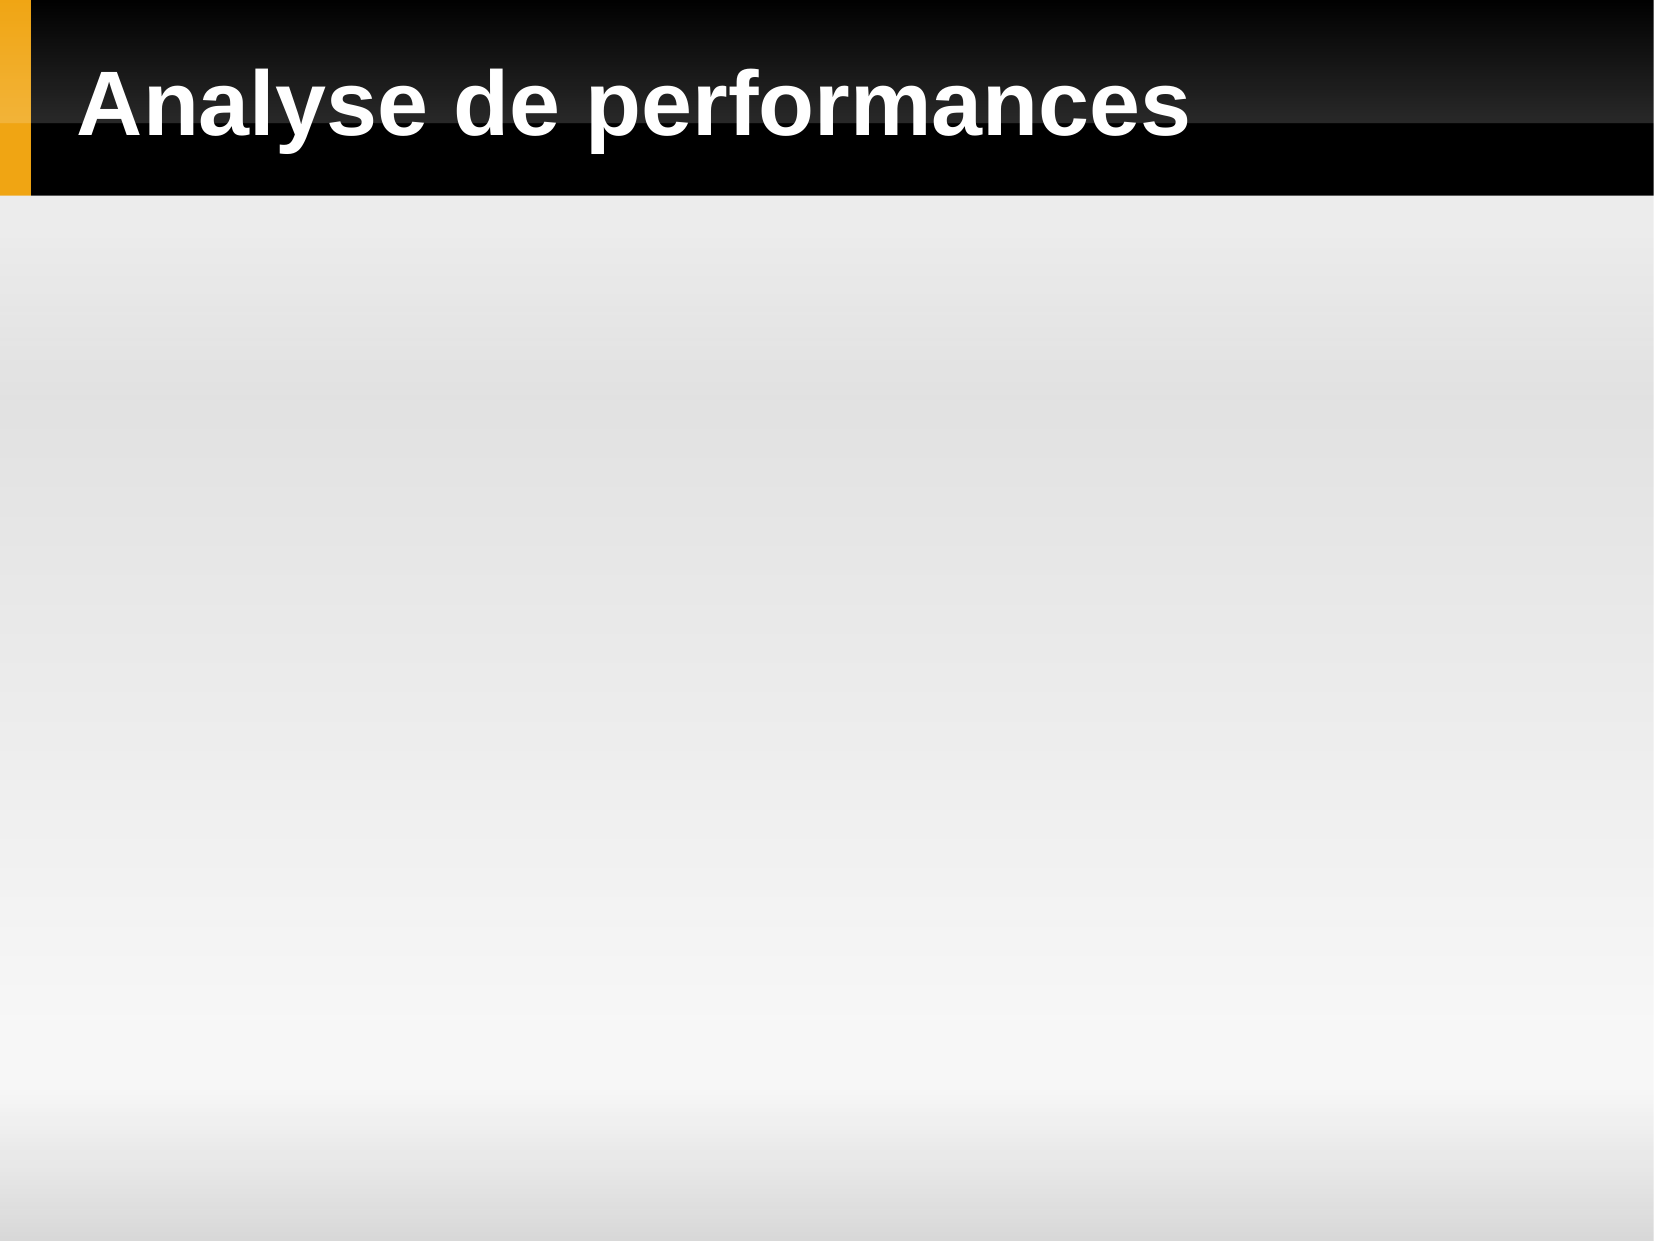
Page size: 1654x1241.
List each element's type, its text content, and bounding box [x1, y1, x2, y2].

title Analyse de performances [76, 7, 1565, 200]
picture [0, 0, 1654, 1241]
